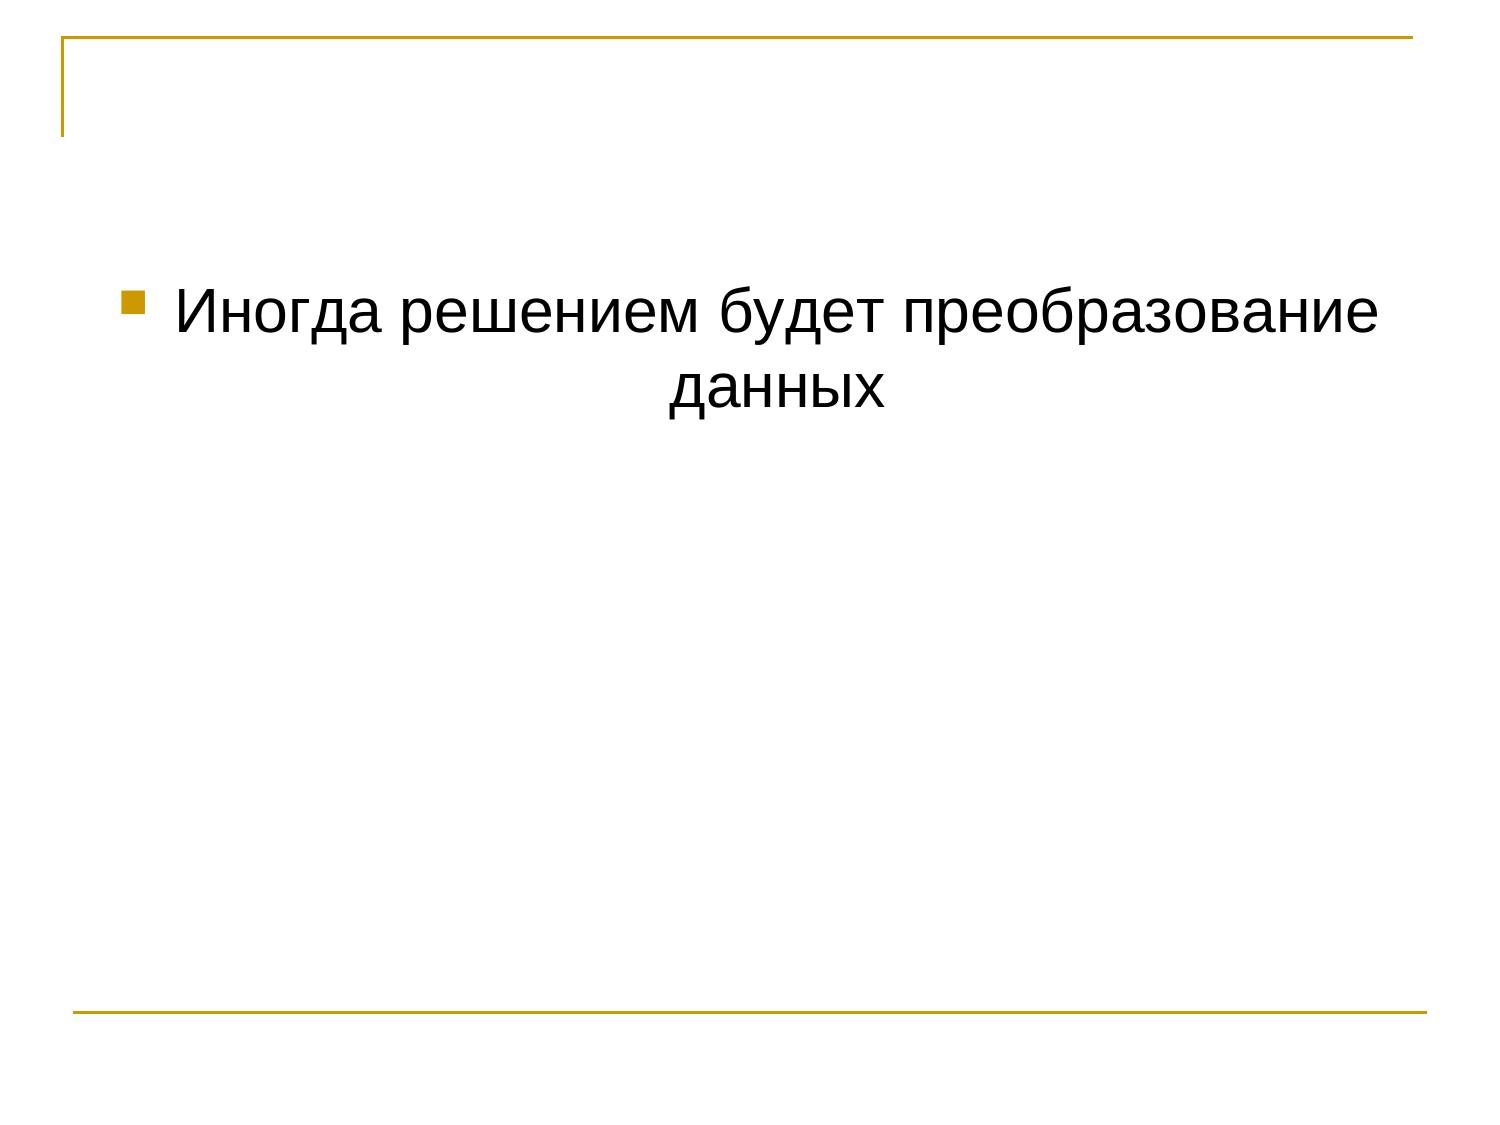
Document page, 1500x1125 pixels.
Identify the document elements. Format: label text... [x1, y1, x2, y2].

list Иногда решением будет преобразование данных [75, 262, 1426, 1006]
